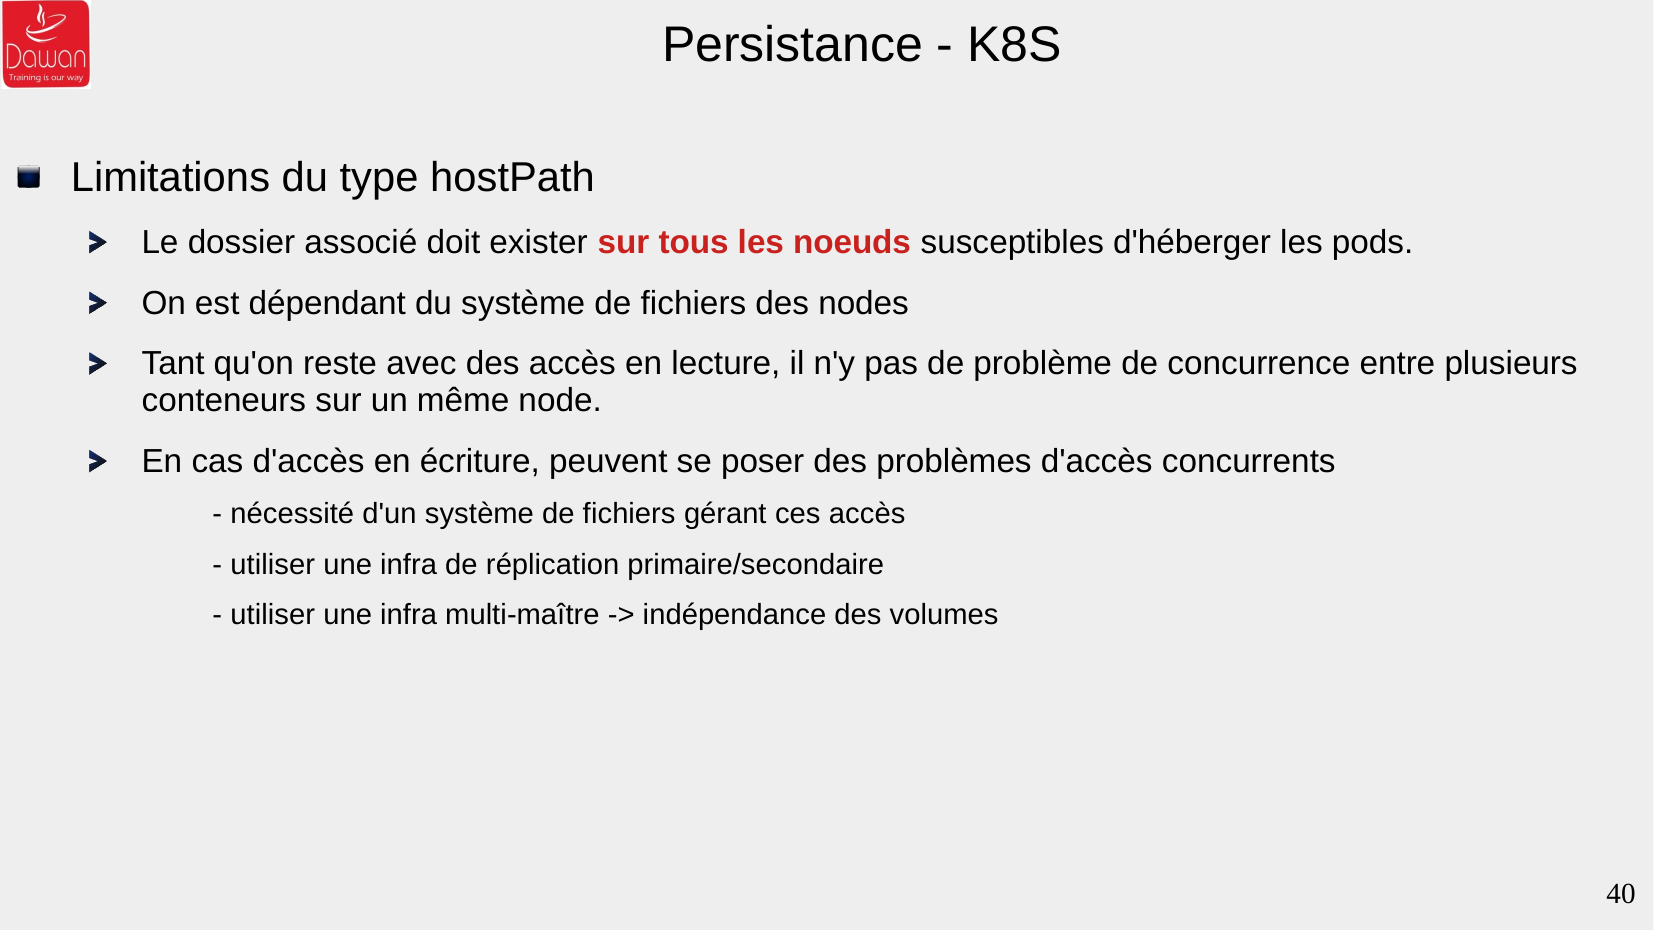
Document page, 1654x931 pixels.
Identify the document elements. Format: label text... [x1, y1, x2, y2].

picture [1, 0, 91, 88]
list Limitations du type hostPath Le dossier associé doit exister sur tous les noeuds susceptibles d'héberger les pods. On est dépendant du système de fichiers des nodes Tant qu'on reste avec des accès en lecture, il n'y pas de problème de concurrence entre plusieurs conteneurs sur un même node. En cas d'accès en écriture, peuvent se poser des problèmes d'accès concurrents - nécessité d'un système de fichiers gérant ces accès - utiliser une infra de réplication primaire/secondaire - utiliser une infra multi-maître -> indépendance des volumes [0, 88, 1654, 886]
title Persistance - K8S [366, 0, 1287, 88]
